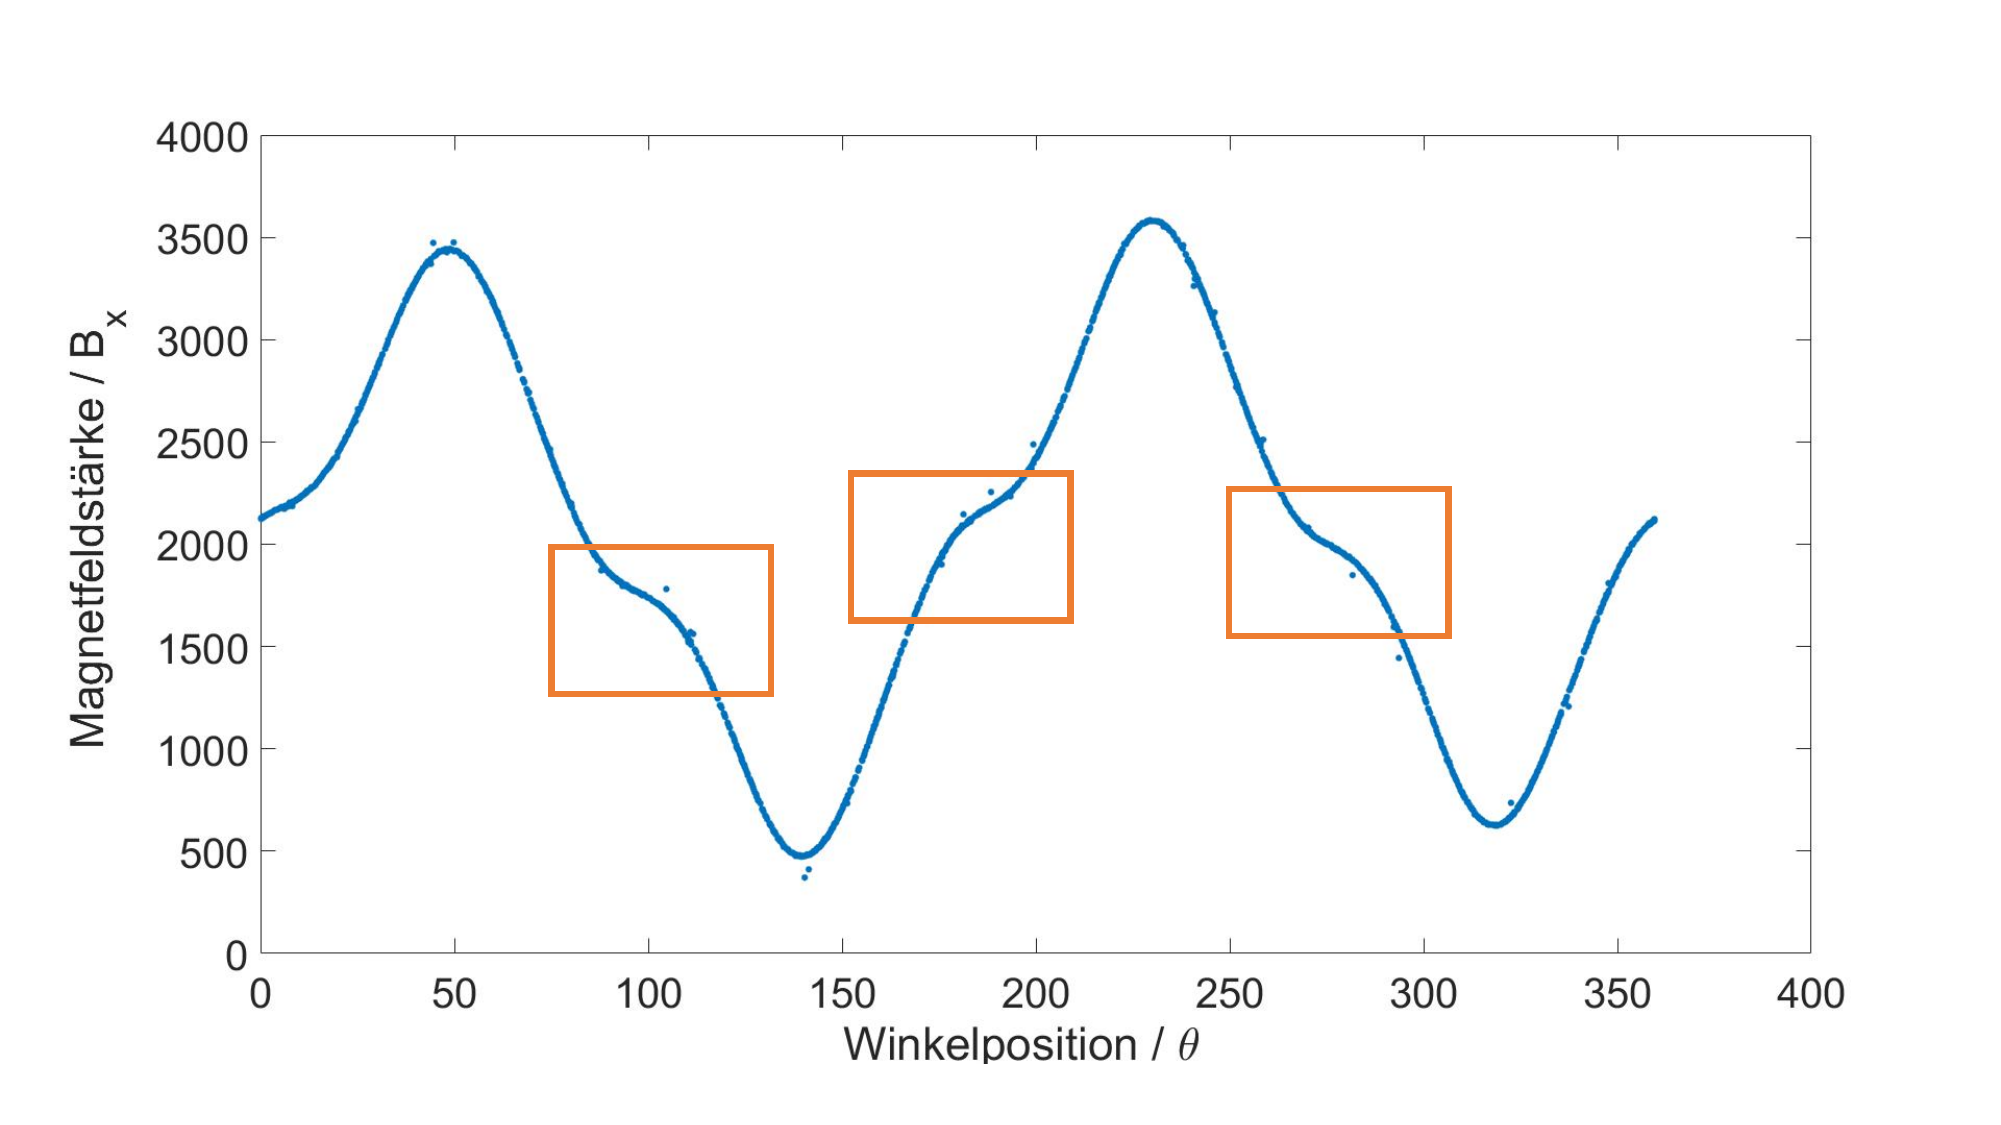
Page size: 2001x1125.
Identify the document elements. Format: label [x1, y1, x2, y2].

picture [0, 60, 2000, 1065]
